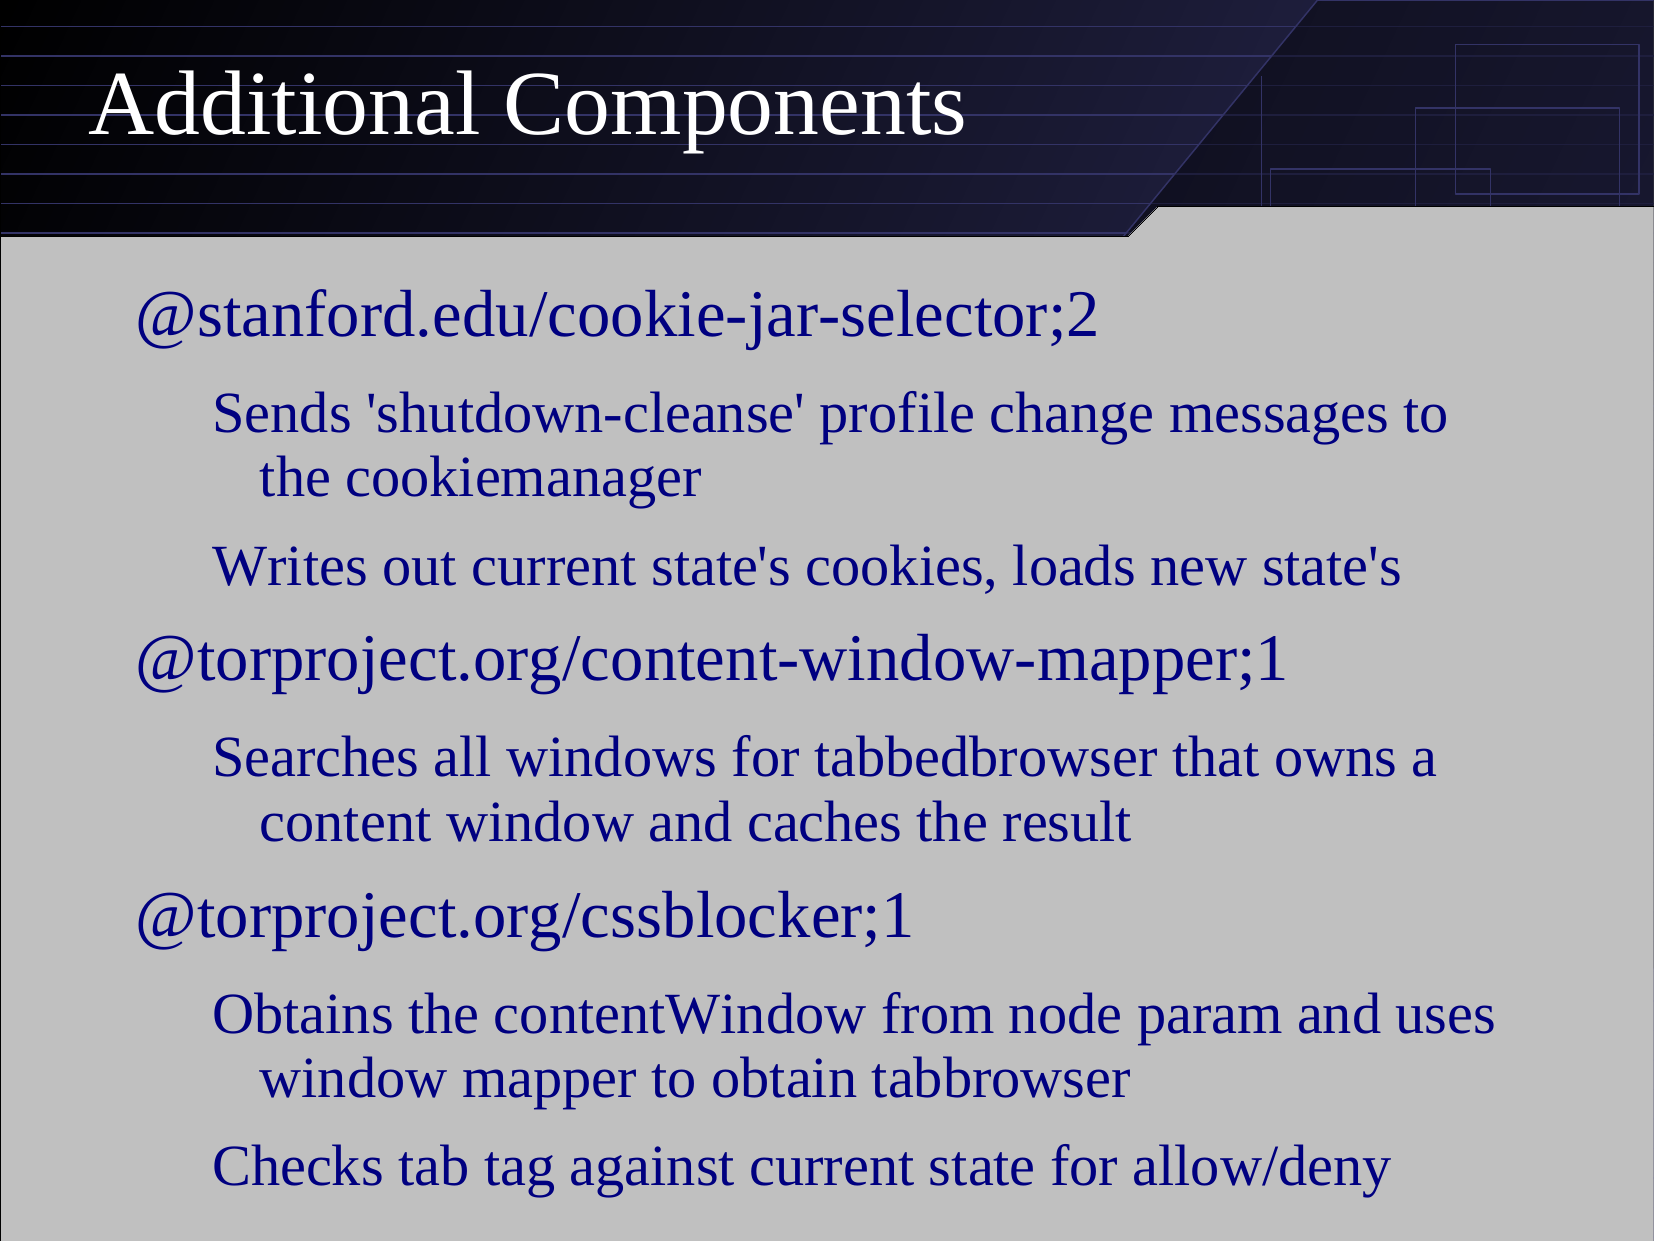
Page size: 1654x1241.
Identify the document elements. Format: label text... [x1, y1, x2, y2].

list @stanford.edu/cookie-jar-selector;2 Sends 'shutdown-cleanse' profile change messages to the cookiemanager Writes out current state's cookies, loads new state's @torproject.org/content-window-mapper;1 Searches all windows for tabbedbrowser that owns a content window and caches the result @torproject.org/cssblocker;1 Obtains the contentWindow from node param and uses window mapper to obtain tabbrowser Checks tab tag against current state for allow/deny [118, 276, 1531, 1199]
title Additional Components [88, 0, 1501, 208]
